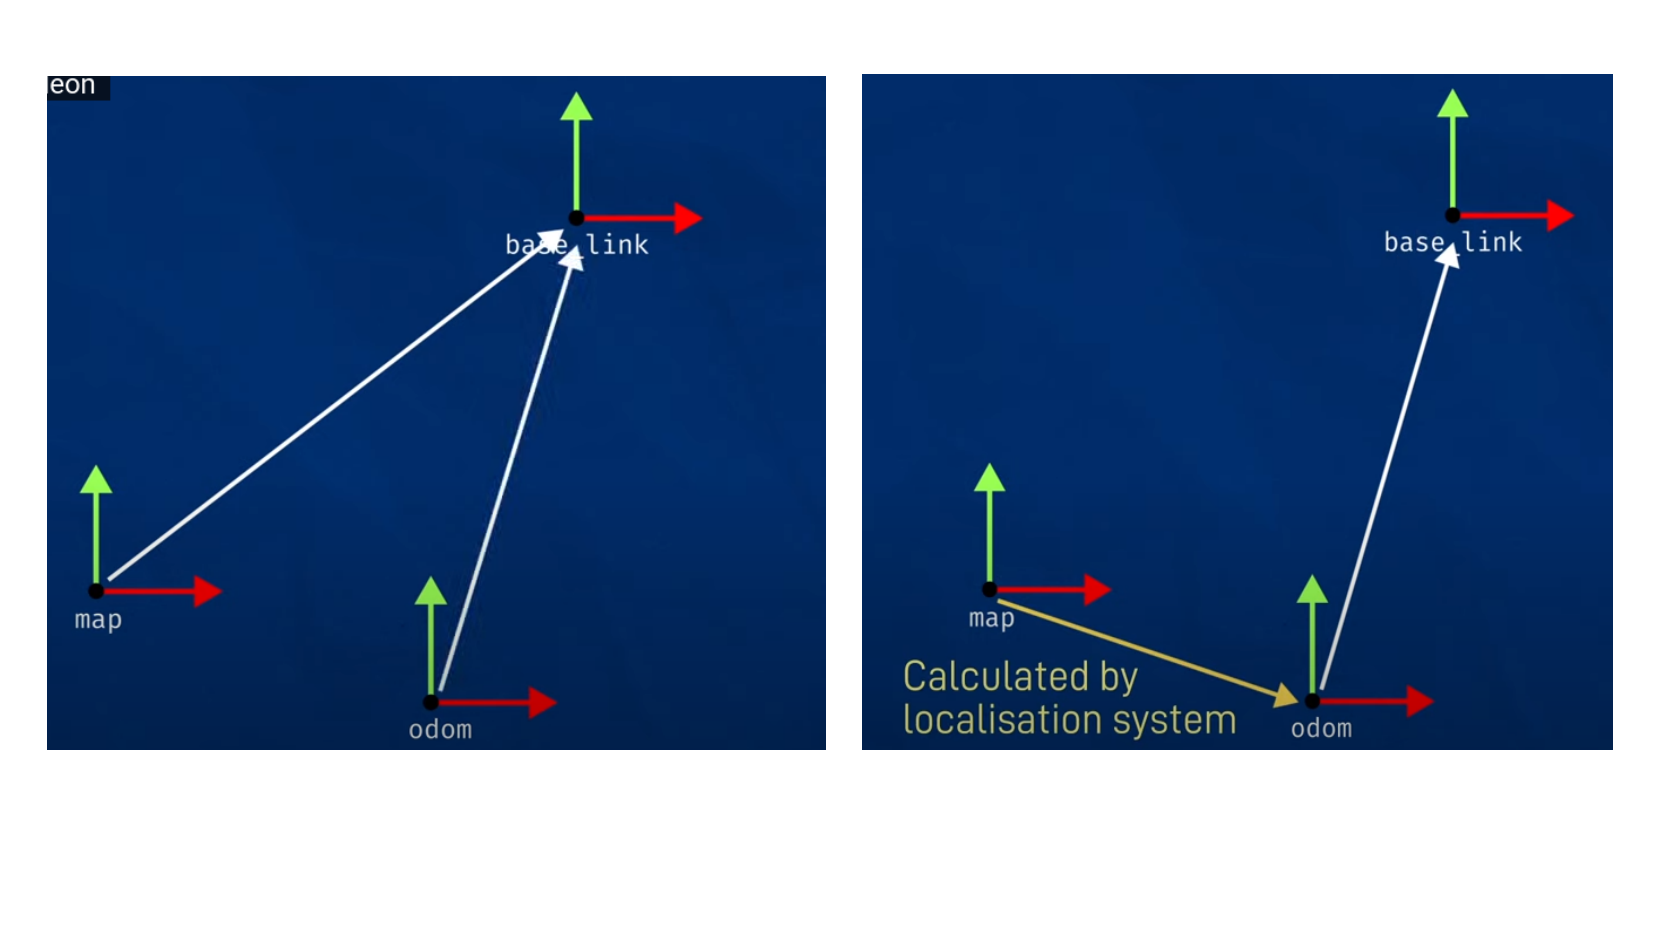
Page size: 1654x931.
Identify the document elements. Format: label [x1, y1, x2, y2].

picture [862, 74, 1613, 751]
picture [47, 76, 826, 751]
